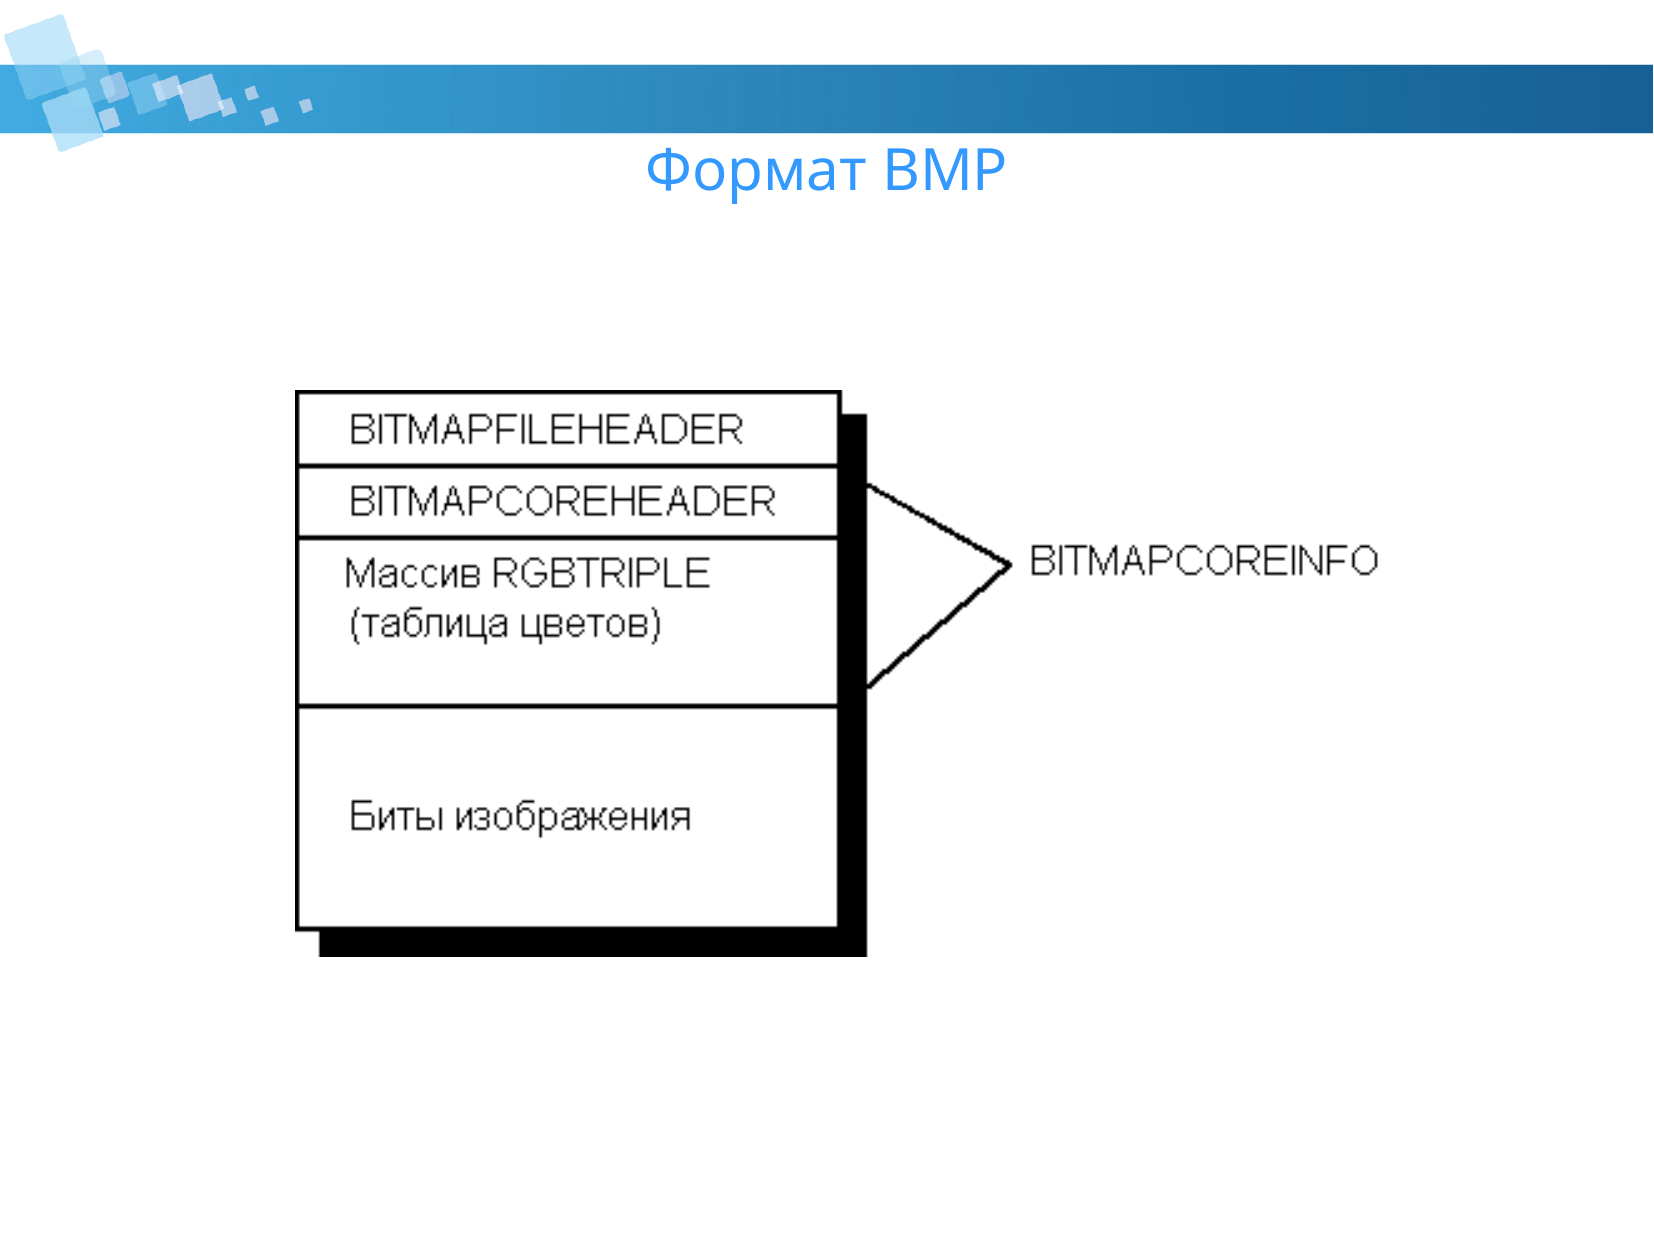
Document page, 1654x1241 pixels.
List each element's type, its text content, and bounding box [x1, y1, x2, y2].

title Формат BMP [82, 64, 1571, 272]
picture [0, 0, 1653, 1238]
